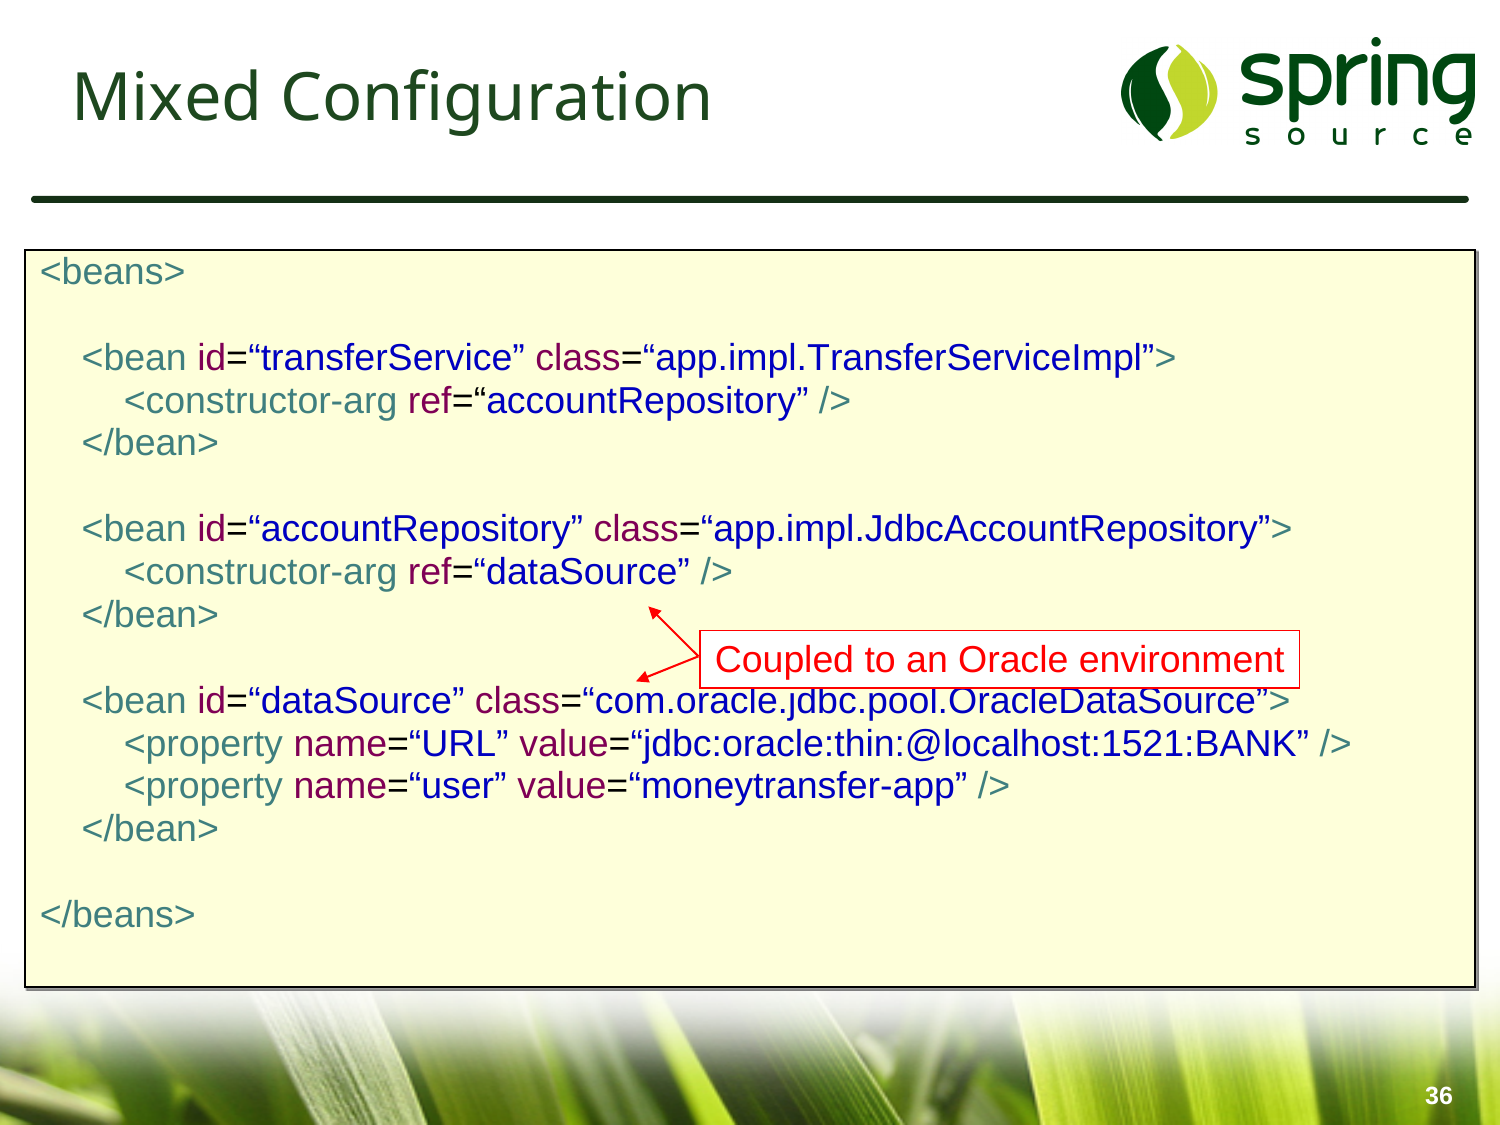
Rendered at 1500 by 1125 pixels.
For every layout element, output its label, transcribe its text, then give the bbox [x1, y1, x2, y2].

picture [0, 944, 1500, 1125]
title Mixed Configuration [56, 13, 1089, 176]
text_box <beans> <bean id=“transferService” class=“app.impl.TransferServiceImpl”> <constructor-arg ref=“accountRepository” /> </bean> <bean id=“accountRepository” class=“app.impl.JdbcAccountRepository”> <constructor-arg ref=“dataSource” /> </bean> <bean id=“dataSource” class=“com.oracle.jdbc.pool.OracleDataSource”> <property name=“URL” value=“jdbc:oracle:thin:@localhost:1521:BANK” /> <property name=“user” value=“moneytransfer-app” /> </bean> </beans> [24, 249, 1476, 988]
picture [1121, 37, 1475, 145]
text_box Coupled to an Oracle environment [700, 630, 1300, 688]
